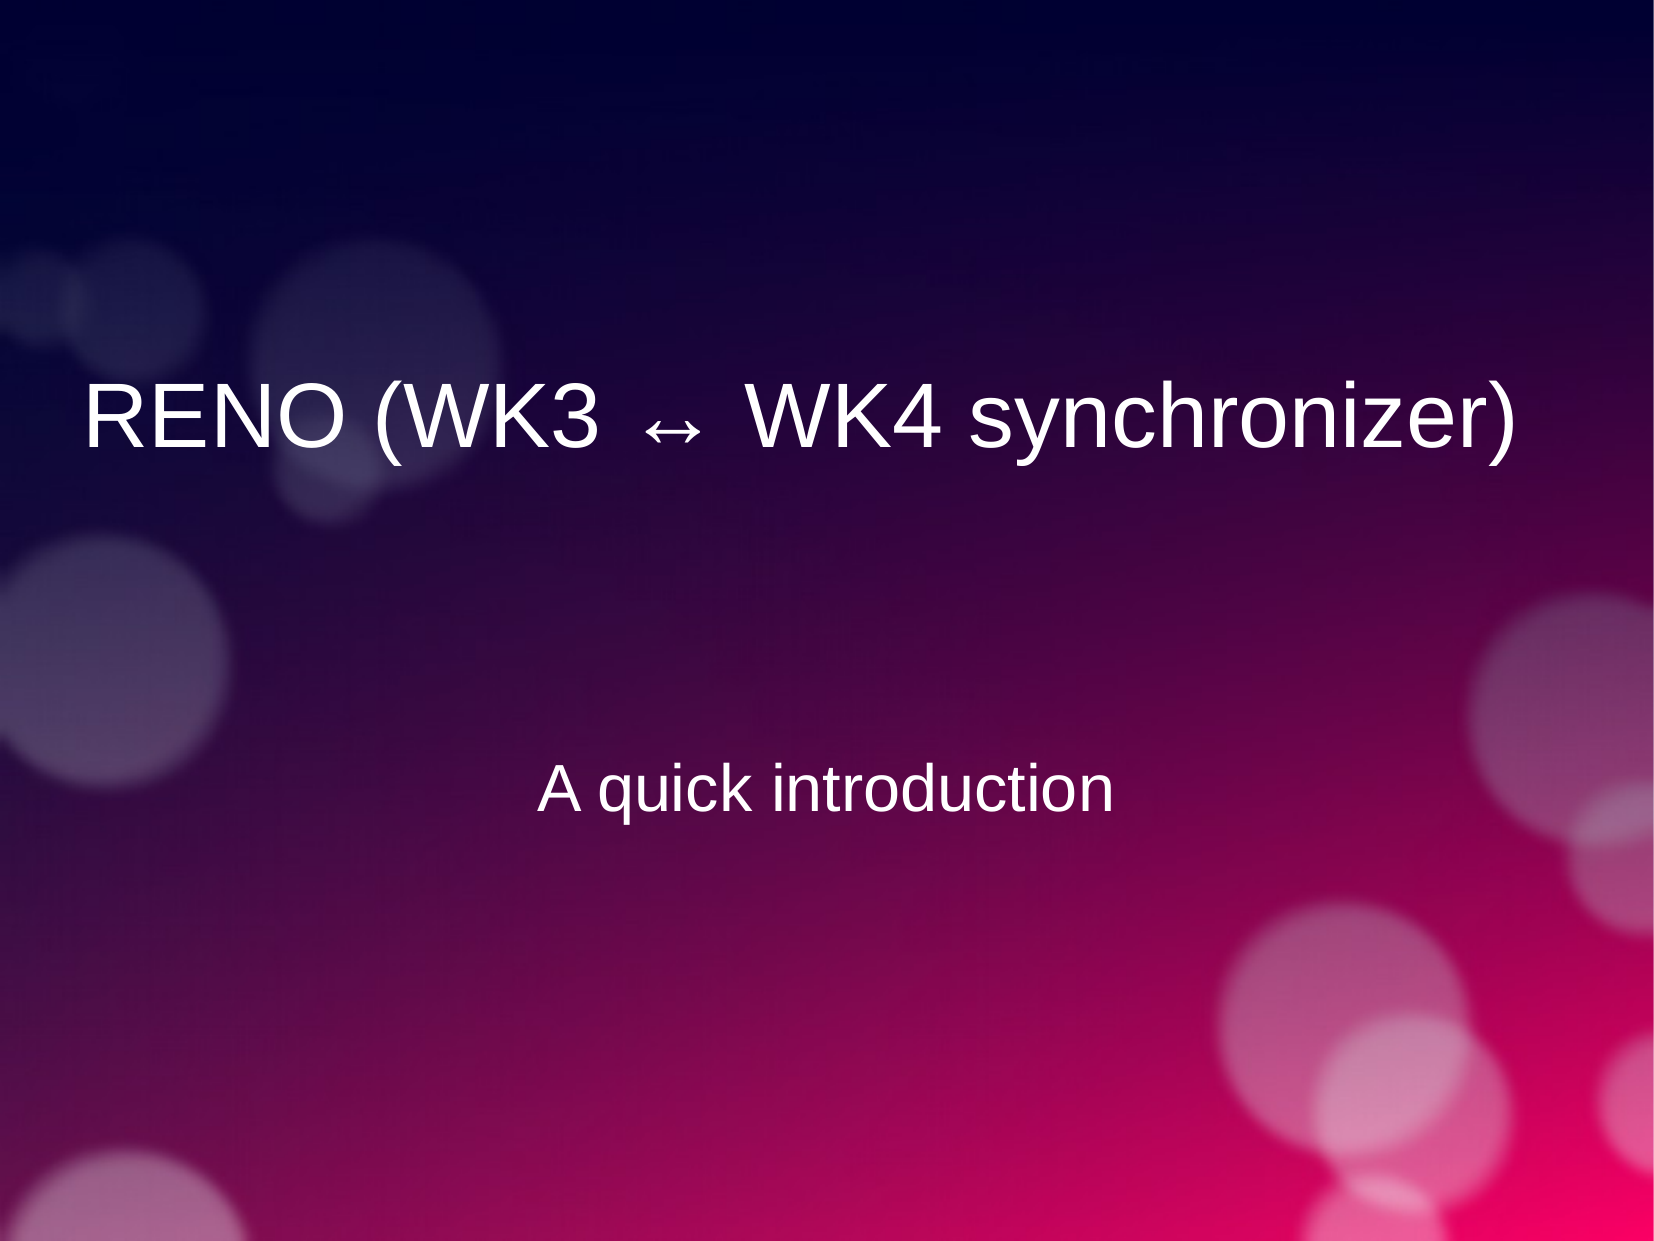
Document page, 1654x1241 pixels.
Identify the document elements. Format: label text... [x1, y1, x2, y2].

subtitle A quick introduction [82, 566, 1571, 1010]
title RENO (WK3 ↔ WK4 synchronizer) [82, 312, 1571, 520]
picture [0, 0, 1654, 1241]
